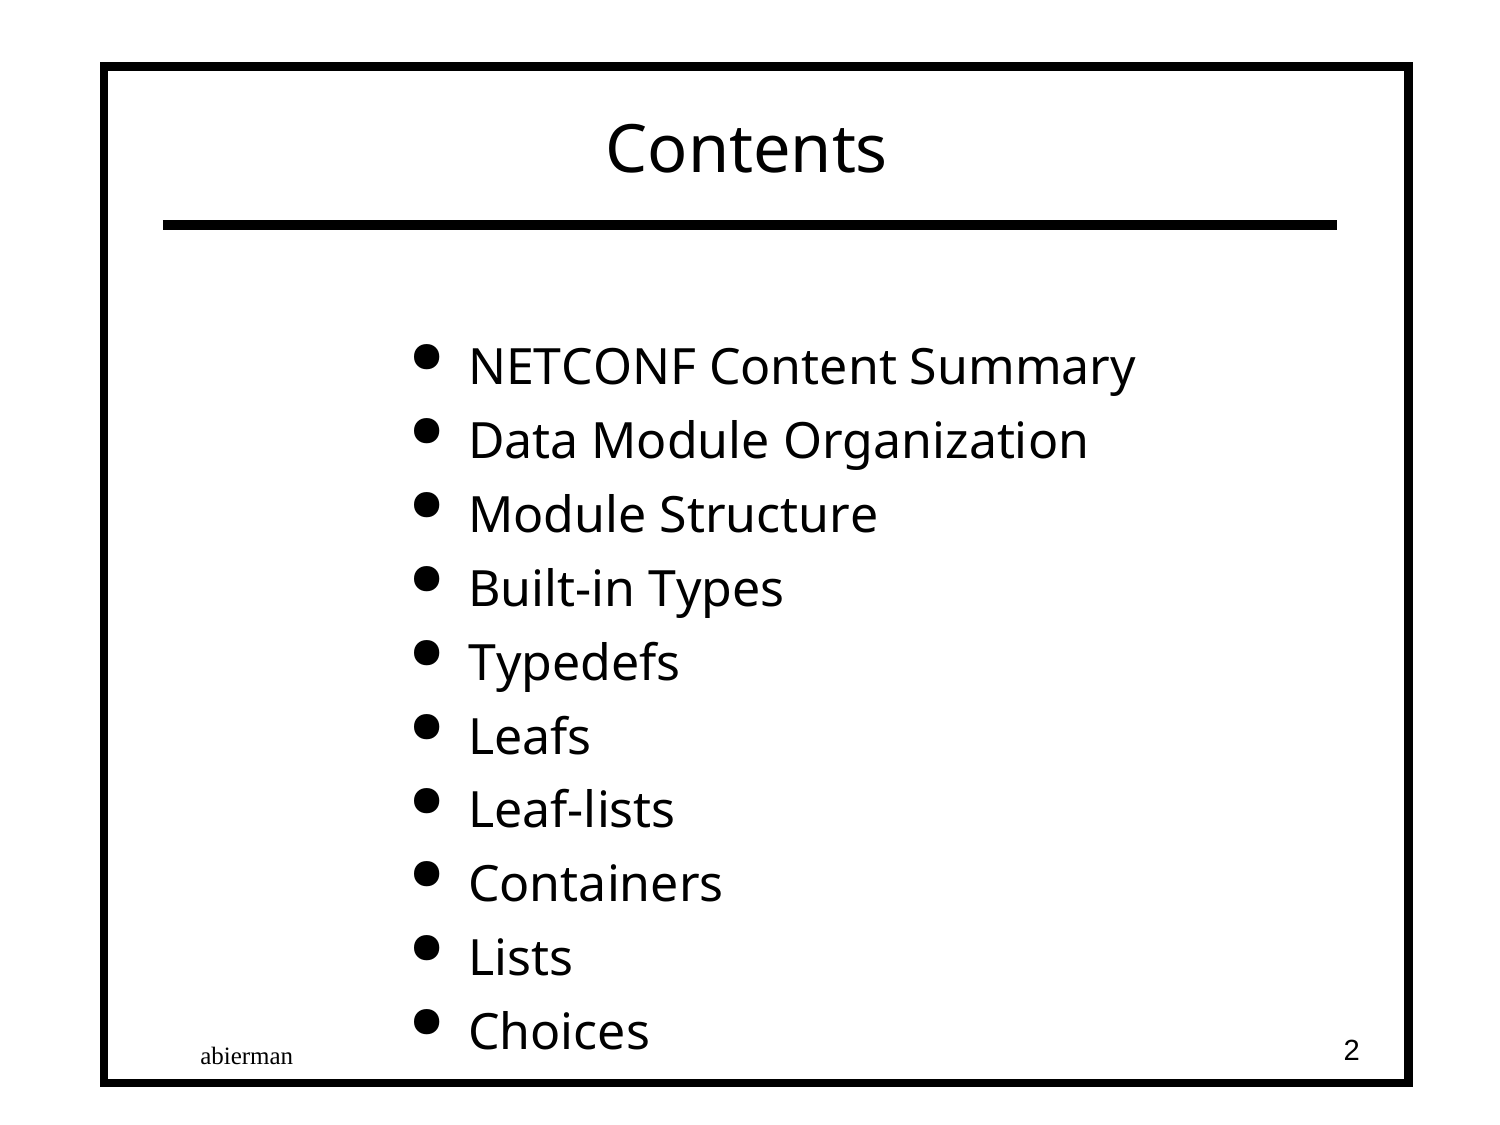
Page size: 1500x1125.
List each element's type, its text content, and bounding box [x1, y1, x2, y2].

list NETCONF Content Summary Data Module Organization Module Structure Built-in Types Typedefs Leafs Leaf-lists Containers Lists Choices [397, 247, 1224, 985]
title Contents [162, 87, 1332, 200]
